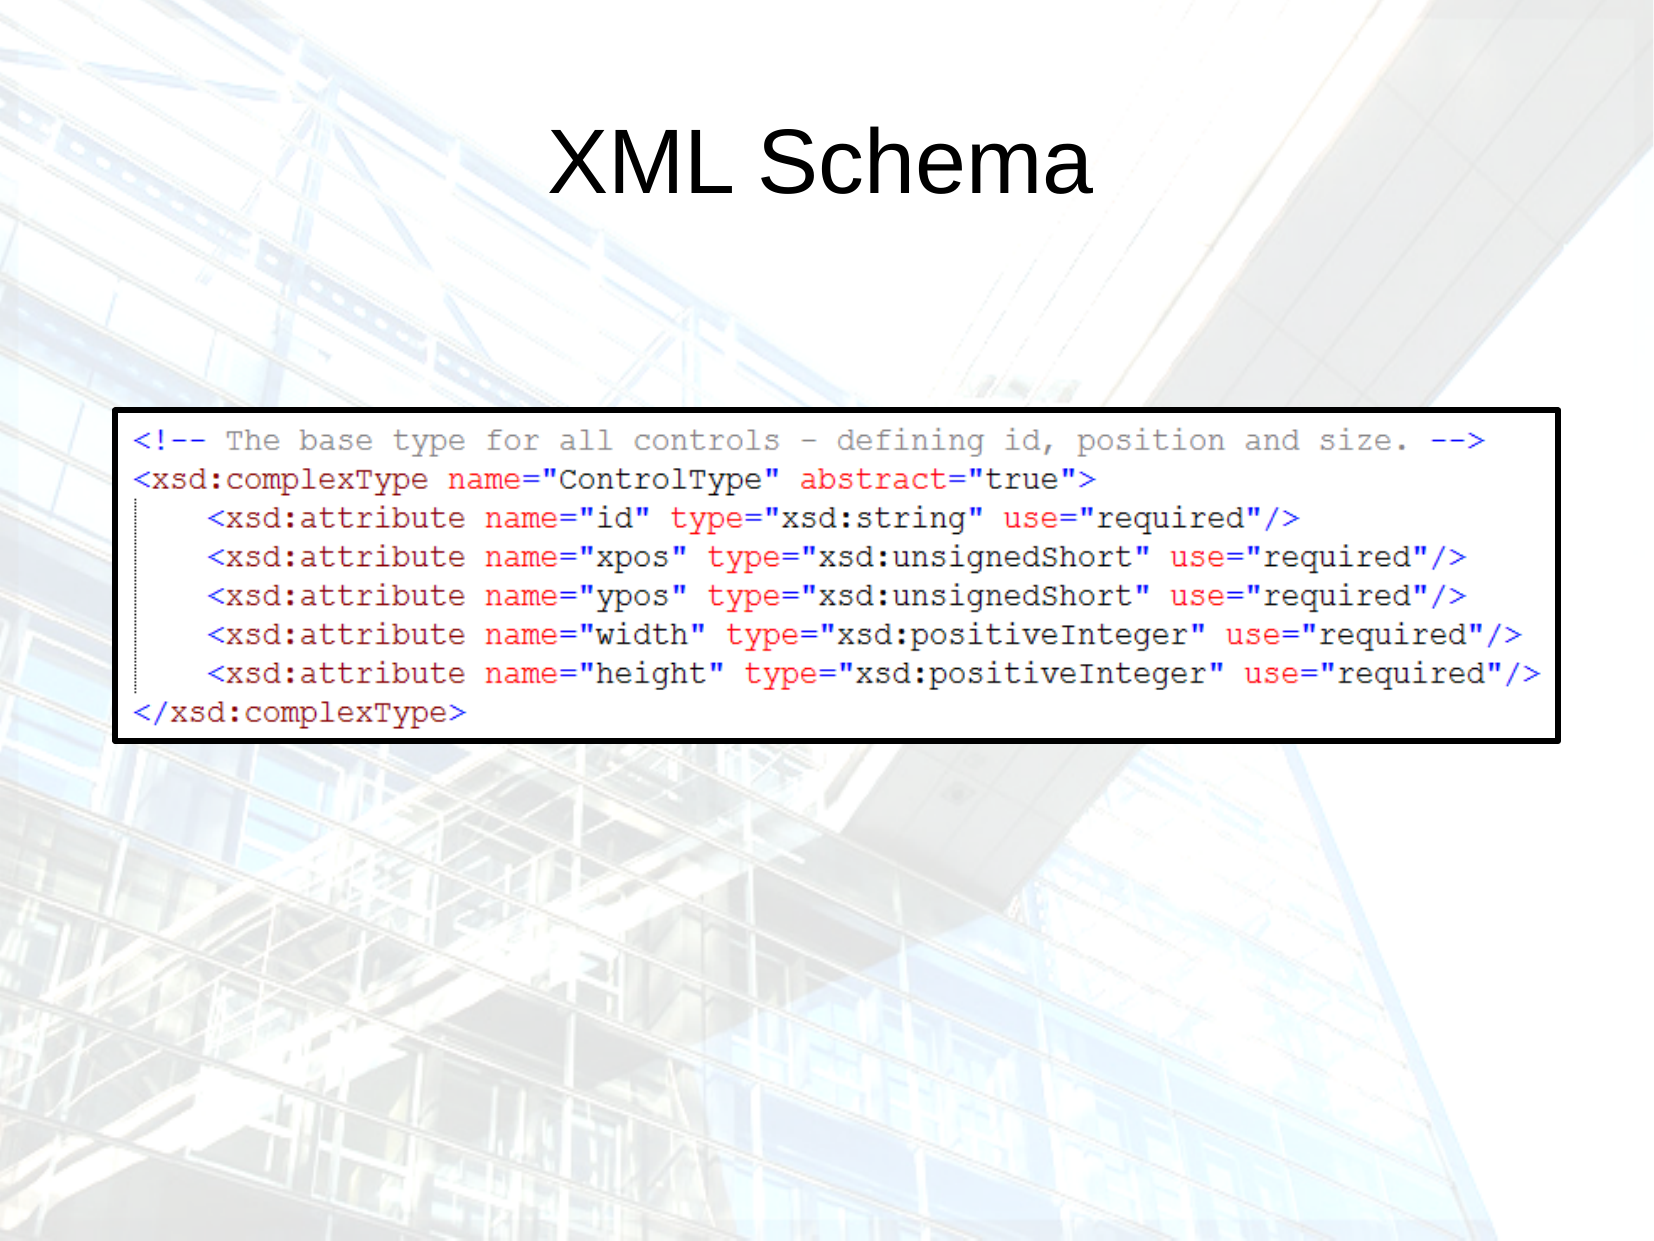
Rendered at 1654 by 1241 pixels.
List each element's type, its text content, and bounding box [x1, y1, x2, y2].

title XML Schema [76, 58, 1565, 266]
picture [0, 0, 1654, 1241]
